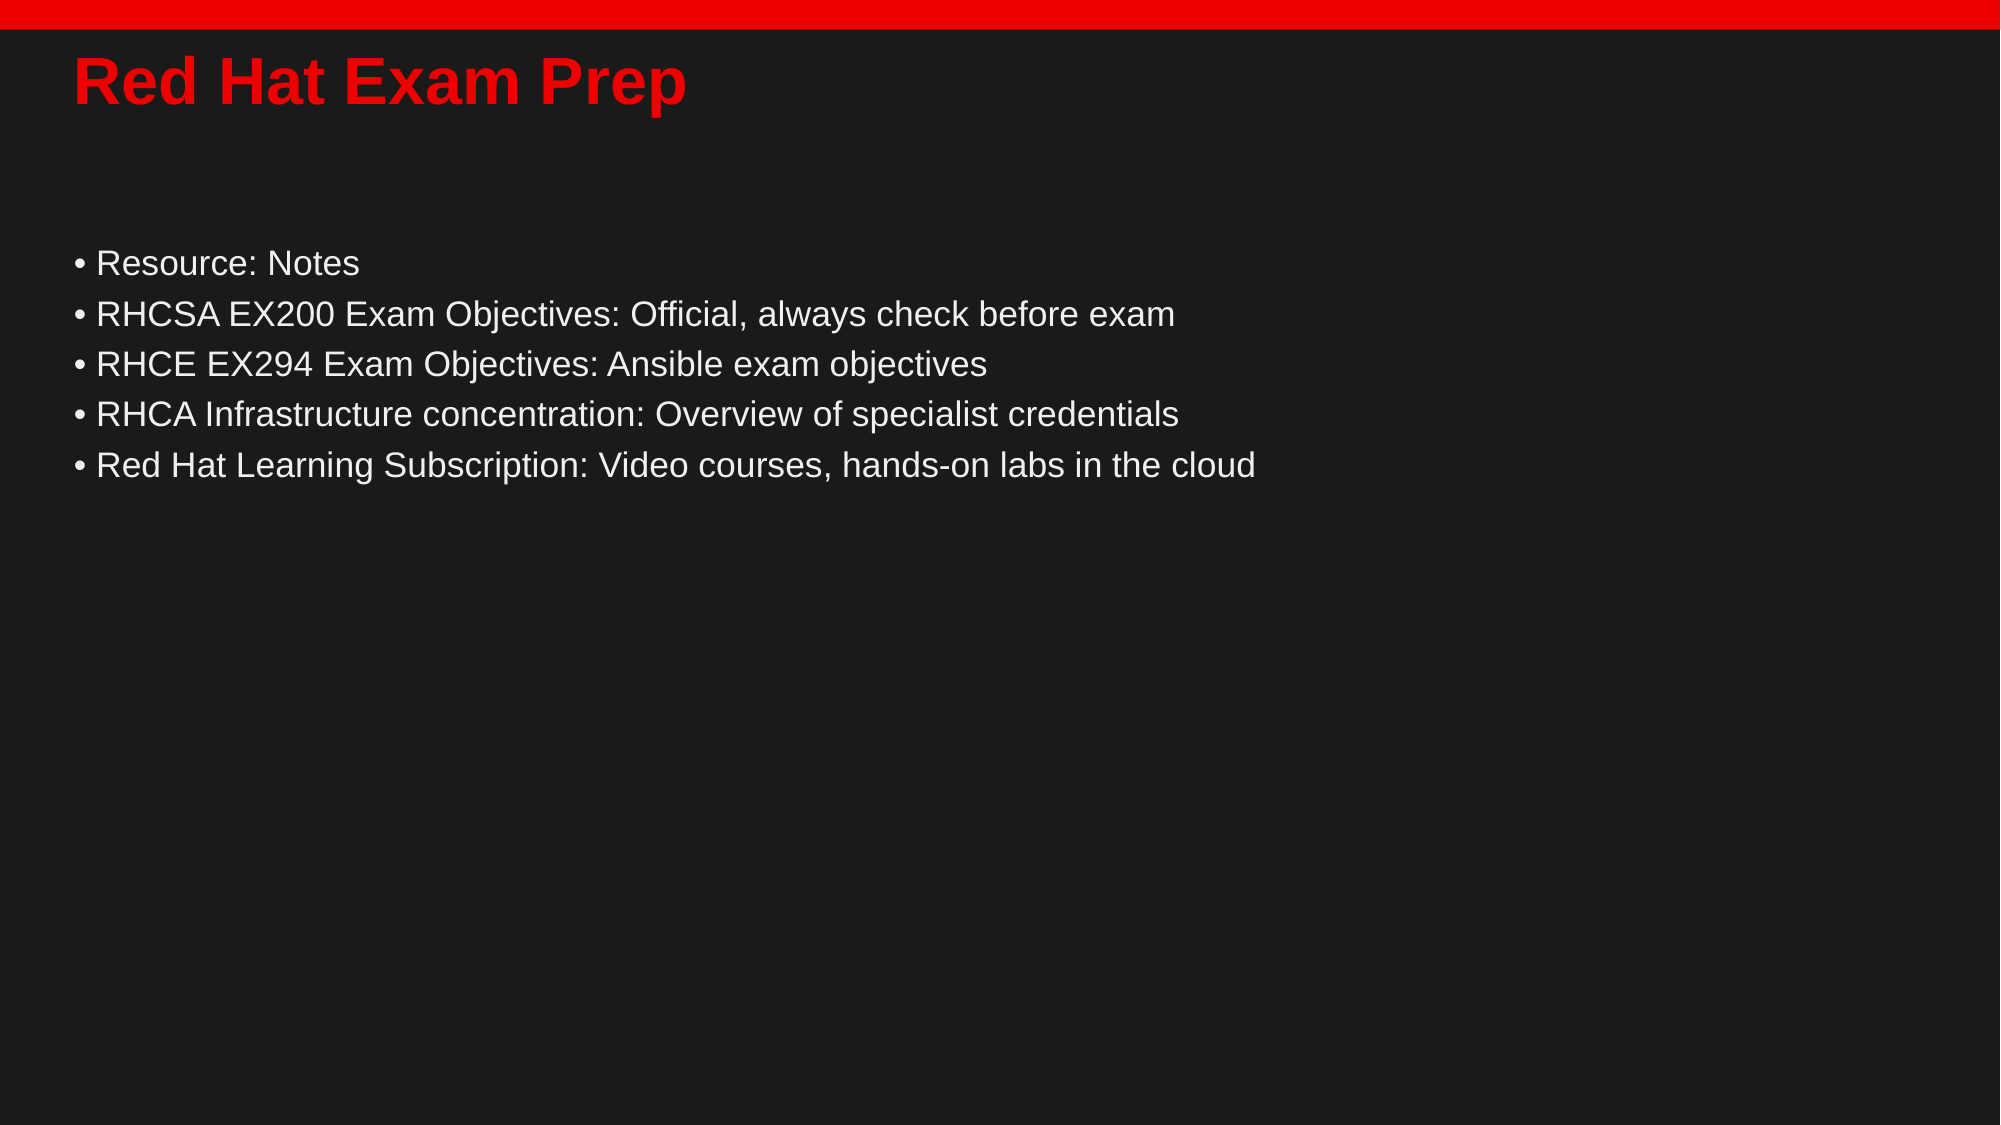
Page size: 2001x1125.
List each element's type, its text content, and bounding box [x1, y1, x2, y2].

text_box Red Hat Exam Prep [59, 36, 1942, 208]
text_box [0, 0, 2001, 30]
text_box • Resource: Notes • RHCSA EX200 Exam Objectives: Official, always check before exam • RHCE EX294 Exam Objectives: Ansible exam objectives • RHCA Infrastructure concentration: Overview of specialist credentials • Red Hat Learning Subscription: Video courses, hands-on labs in the cloud [59, 236, 1942, 1037]
